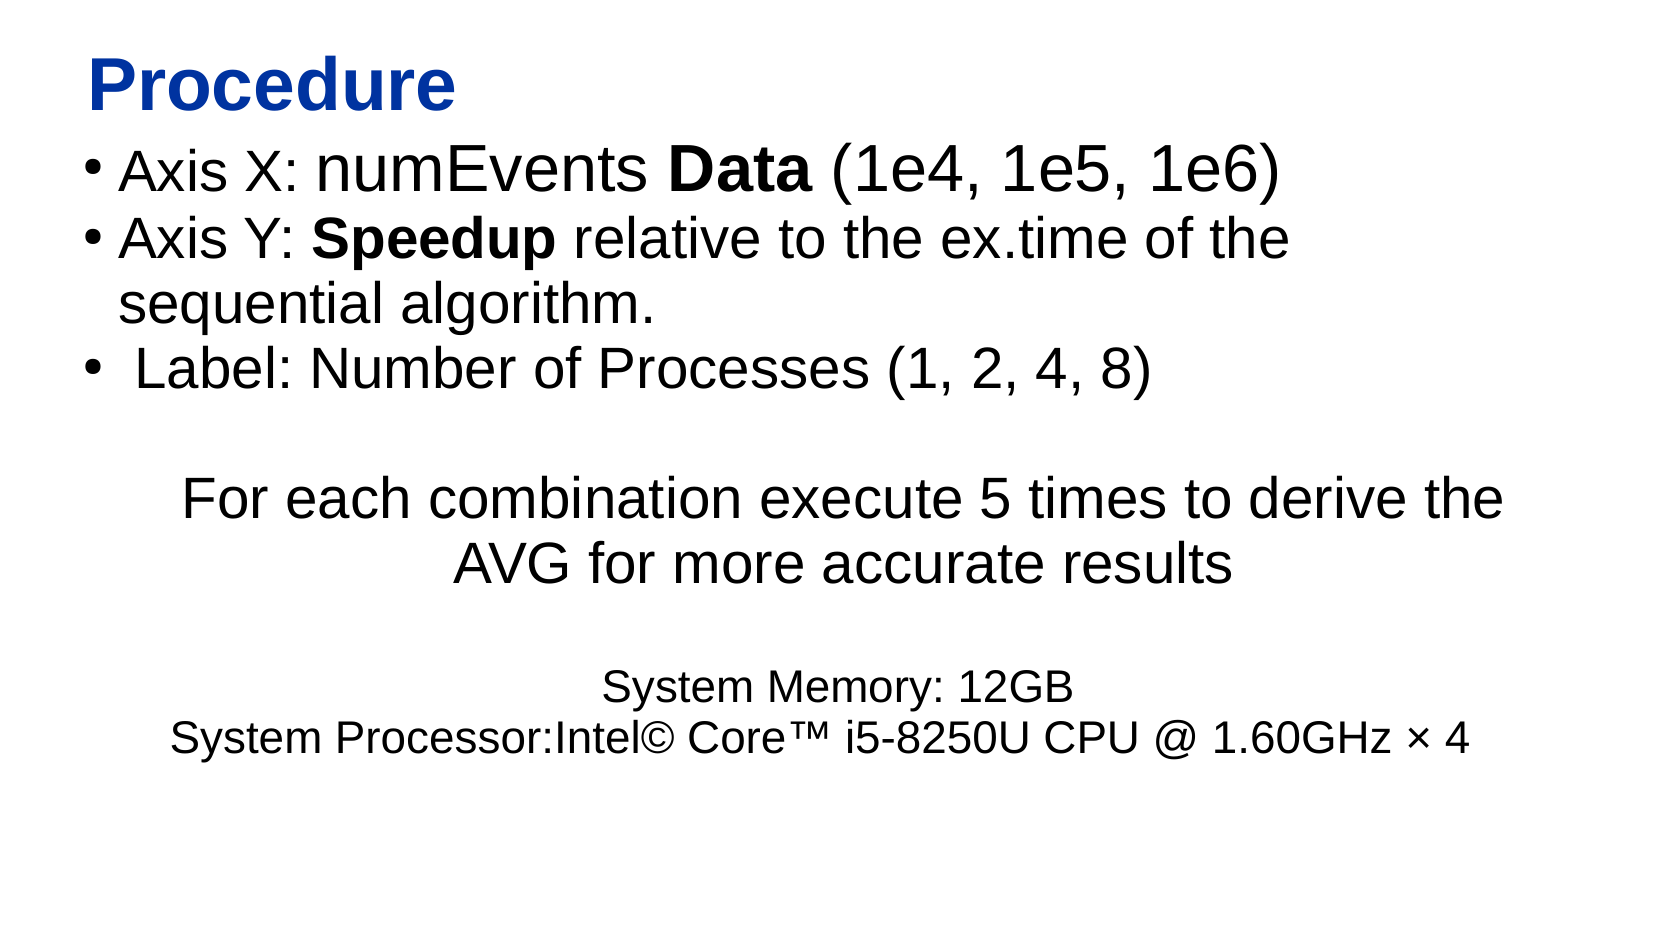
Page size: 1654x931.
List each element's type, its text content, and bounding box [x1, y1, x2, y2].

title Procedure [86, 9, 1576, 166]
subtitle Axis X: numEvents Data (1e4, 1e5, 1e6) Axis Y: Speedup relative to the ex.time of the sequential algorithm. Label: Number of Processes (1, 2, 4, 8) For each combination execute 5 times to derive the AVG for more accurate results System Memory: 12GB System Processor:Intel© Core™ i5-8250U CPU @ 1.60GHz × 4 [82, 0, 1571, 838]
